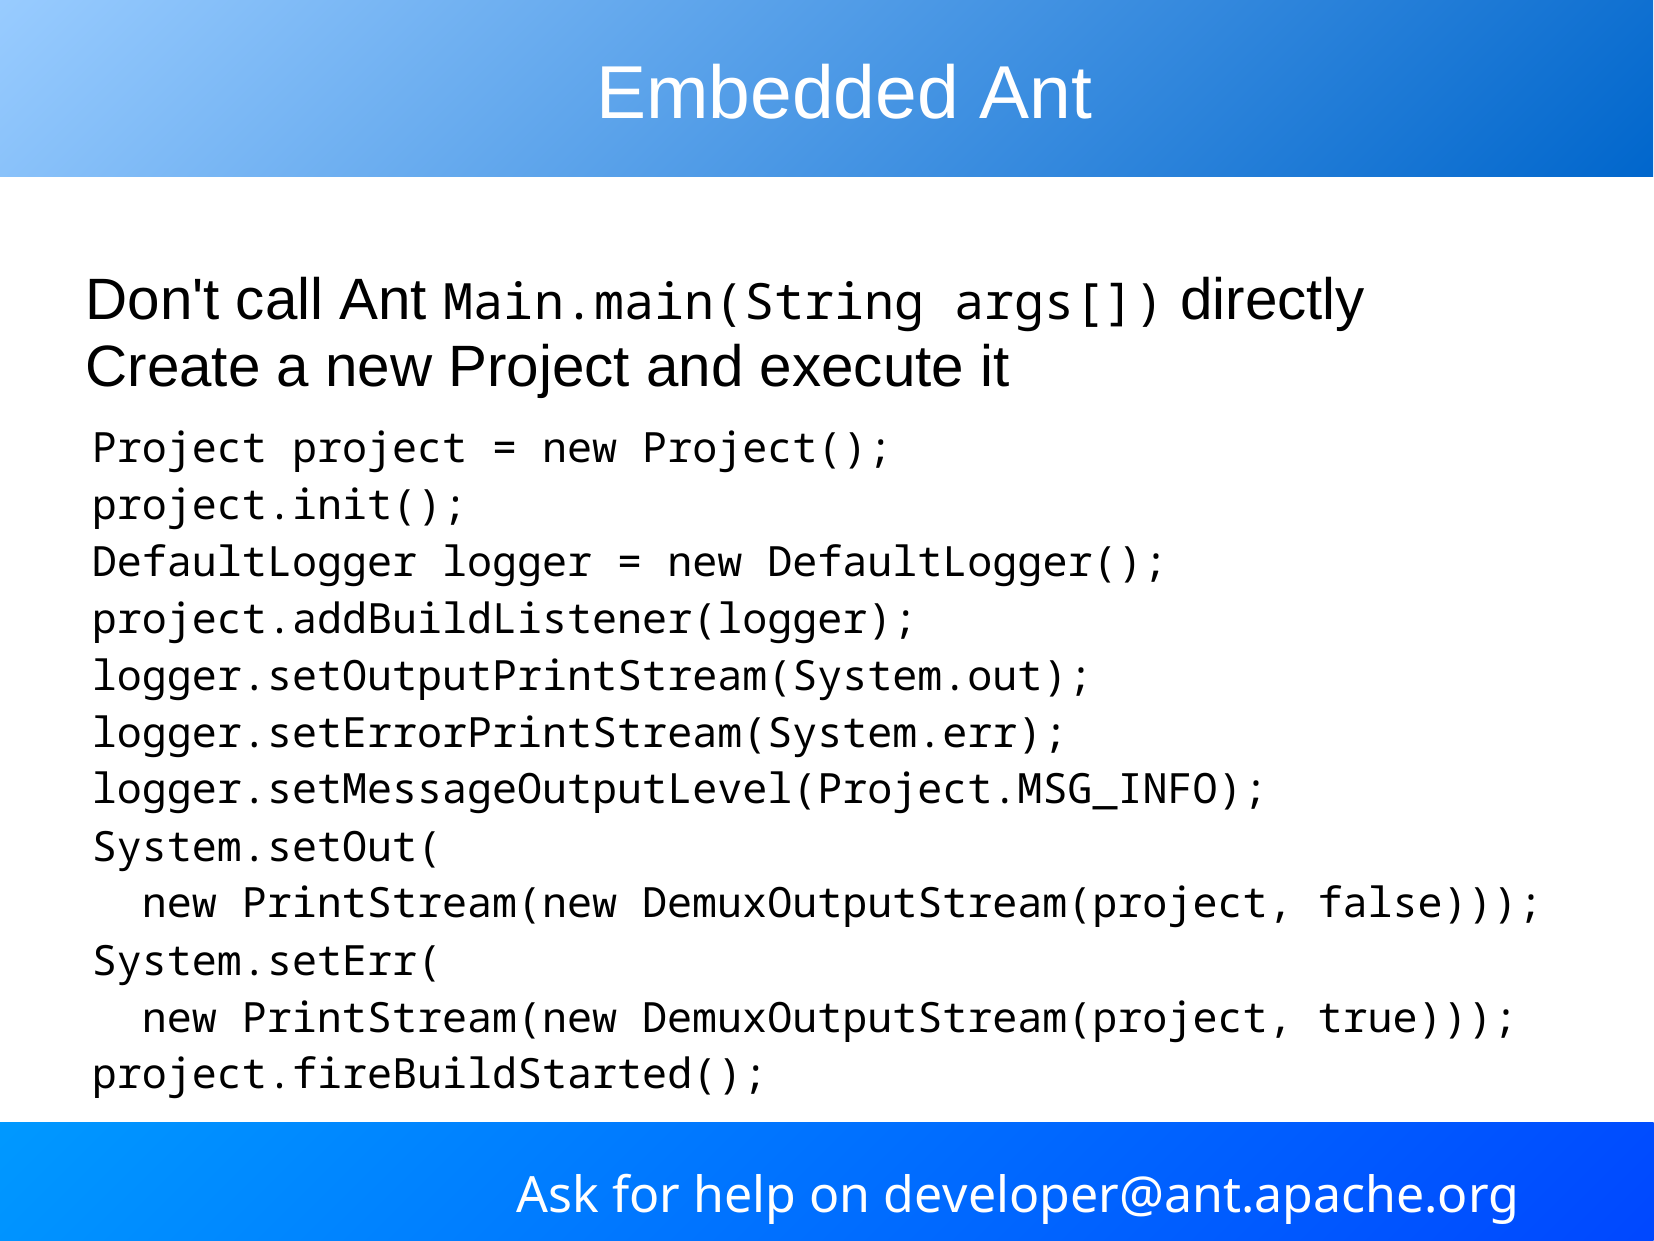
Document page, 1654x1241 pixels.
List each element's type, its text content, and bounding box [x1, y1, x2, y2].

title Embedded Ant [82, 22, 1571, 163]
text_box Ask for help on developer@ant.apache.org [501, 1151, 1625, 1227]
list Don't call Ant Main.main(String args[]) directly Create a new Project and execute it [60, 265, 1506, 448]
text_box Project project = new Project(); project.init(); DefaultLogger logger = new DefaultLogger(); project.addBuildListener(logger); logger.setOutputPrintStream(System.out); logger.setErrorPrintStream(System.err); logger.setMessageOutputLevel(Project.MSG_INFO); System.setOut( new PrintStream(new DemuxOutputStream(project, false))); System.setErr( new PrintStream(new DemuxOutputStream(project, true))); project.fireBuildStarted(); [77, 447, 1577, 1071]
